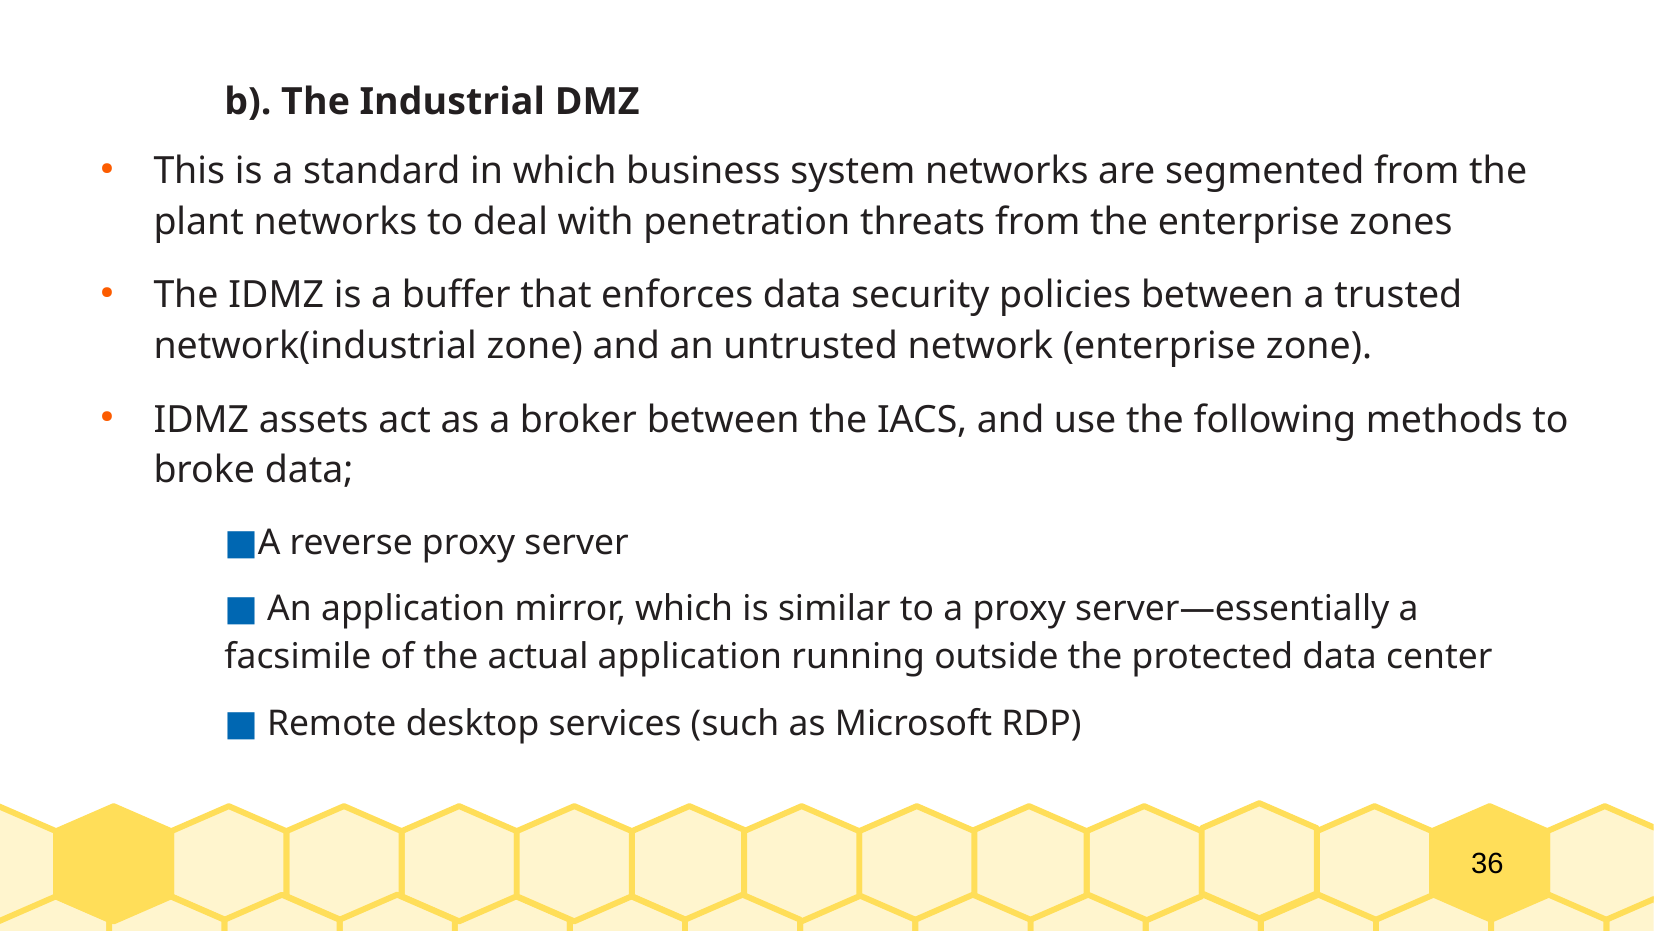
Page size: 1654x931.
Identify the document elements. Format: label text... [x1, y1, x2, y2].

list b). The Industrial DMZ This is a standard in which business system networks are segmented from the plant networks to deal with penetration threats from the enterprise zones The IDMZ is a buffer that enforces data security policies between a trusted network(industrial zone) and an untrusted network (enterprise zone). IDMZ assets act as a broker between the IACS, and use the following methods to broke data; ■A reverse proxy server ■ An application mirror, which is similar to a proxy server—essentially a facsimile of the actual application running outside the protected data center ■ Remote desktop services (such as Microsoft RDP) [82, 75, 1571, 758]
